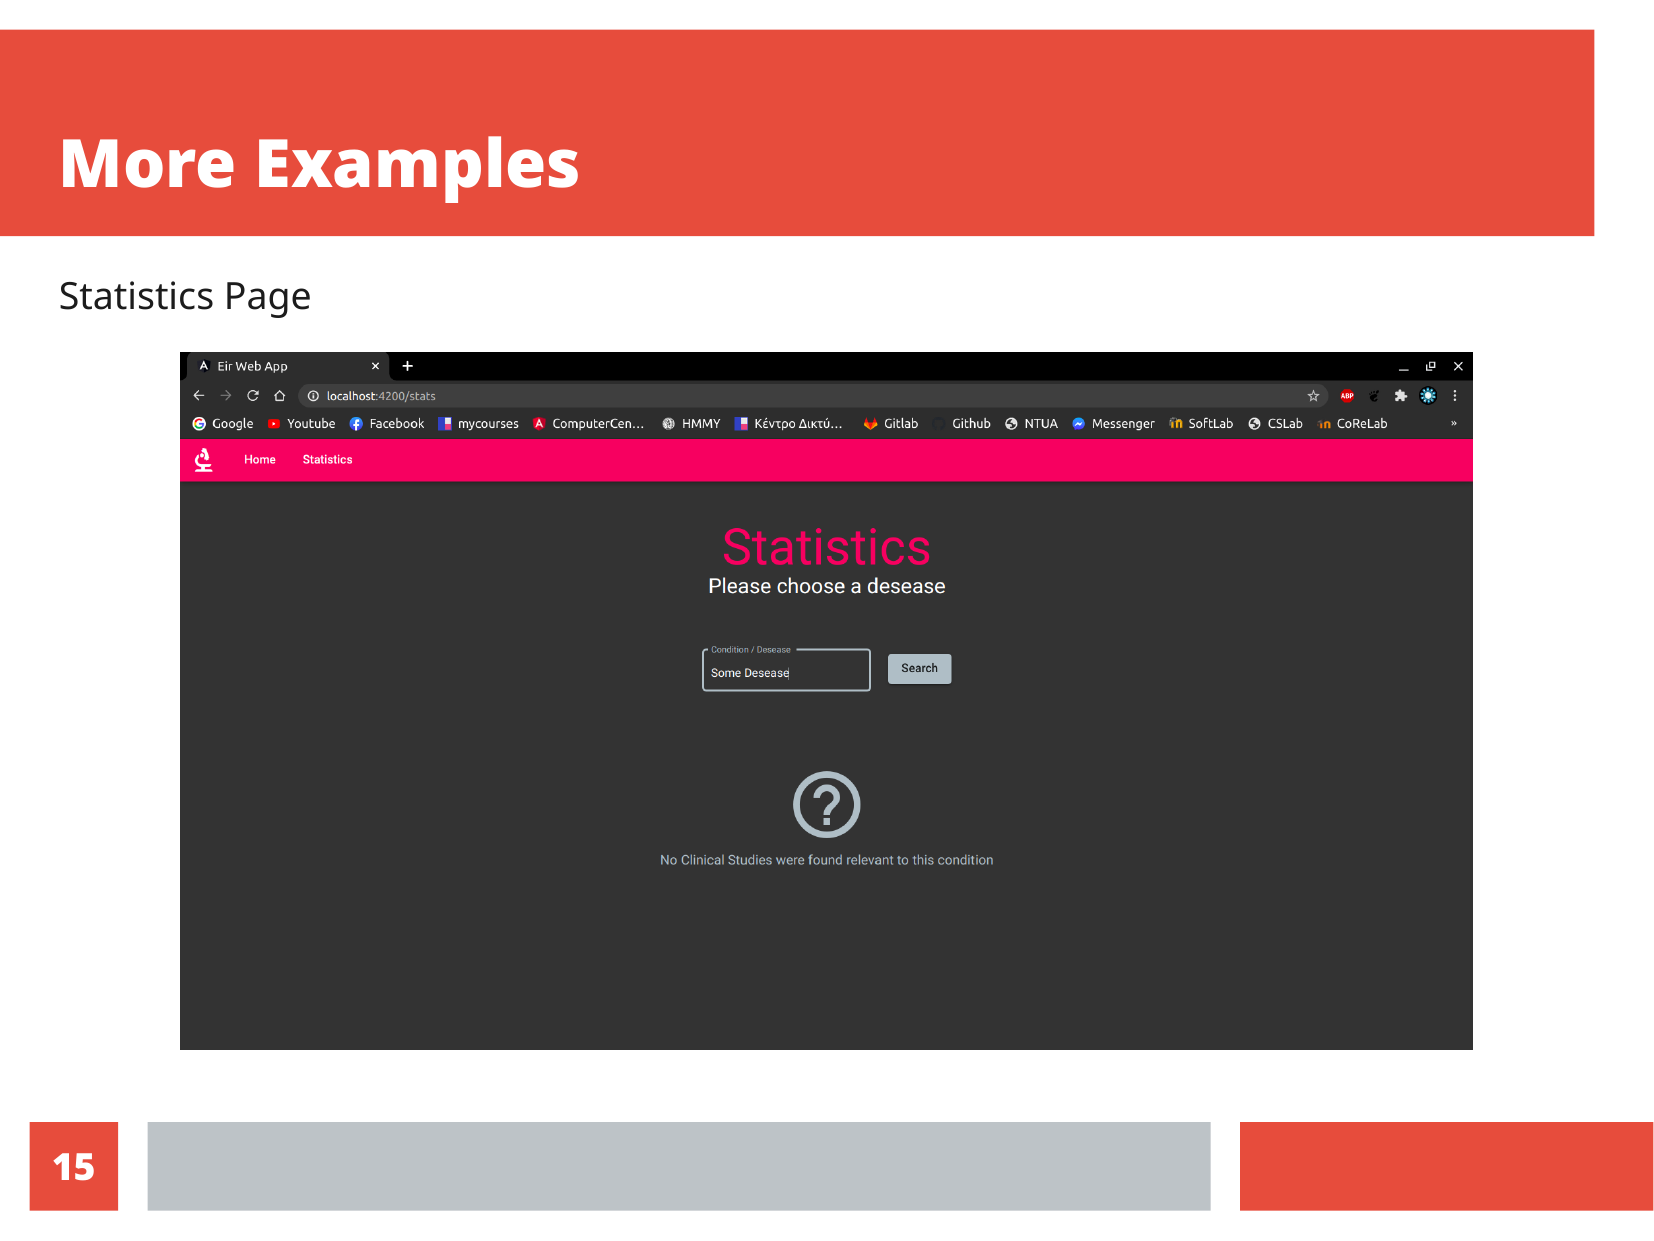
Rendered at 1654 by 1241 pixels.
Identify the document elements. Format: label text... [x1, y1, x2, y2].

list Statistics Page [59, 270, 1565, 1038]
title More Examples [59, 59, 1595, 207]
picture [180, 352, 1473, 1051]
